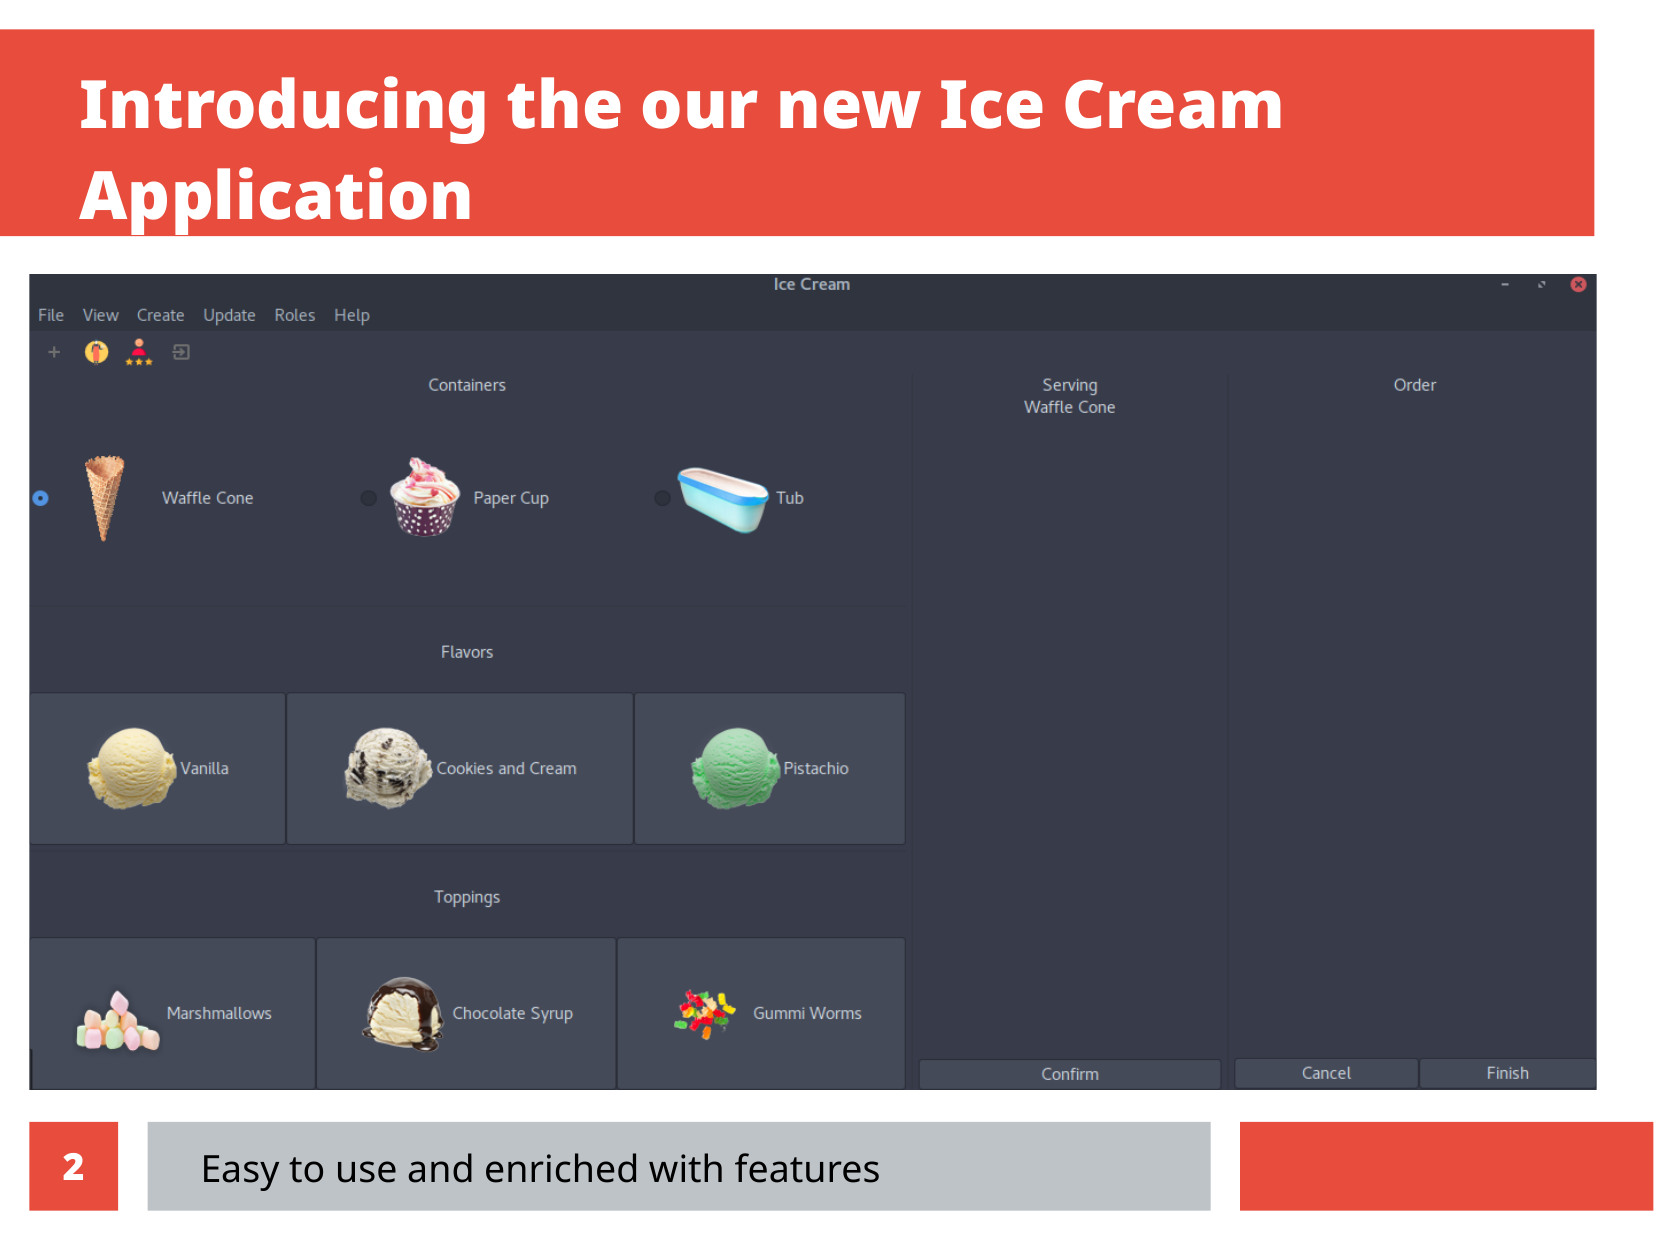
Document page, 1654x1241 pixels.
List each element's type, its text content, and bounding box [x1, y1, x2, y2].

picture [29, 274, 1597, 1090]
text_box Easy to use and enriched with features [185, 1134, 949, 1194]
title Introducing the our new Ice Cream Application [79, 57, 1615, 205]
